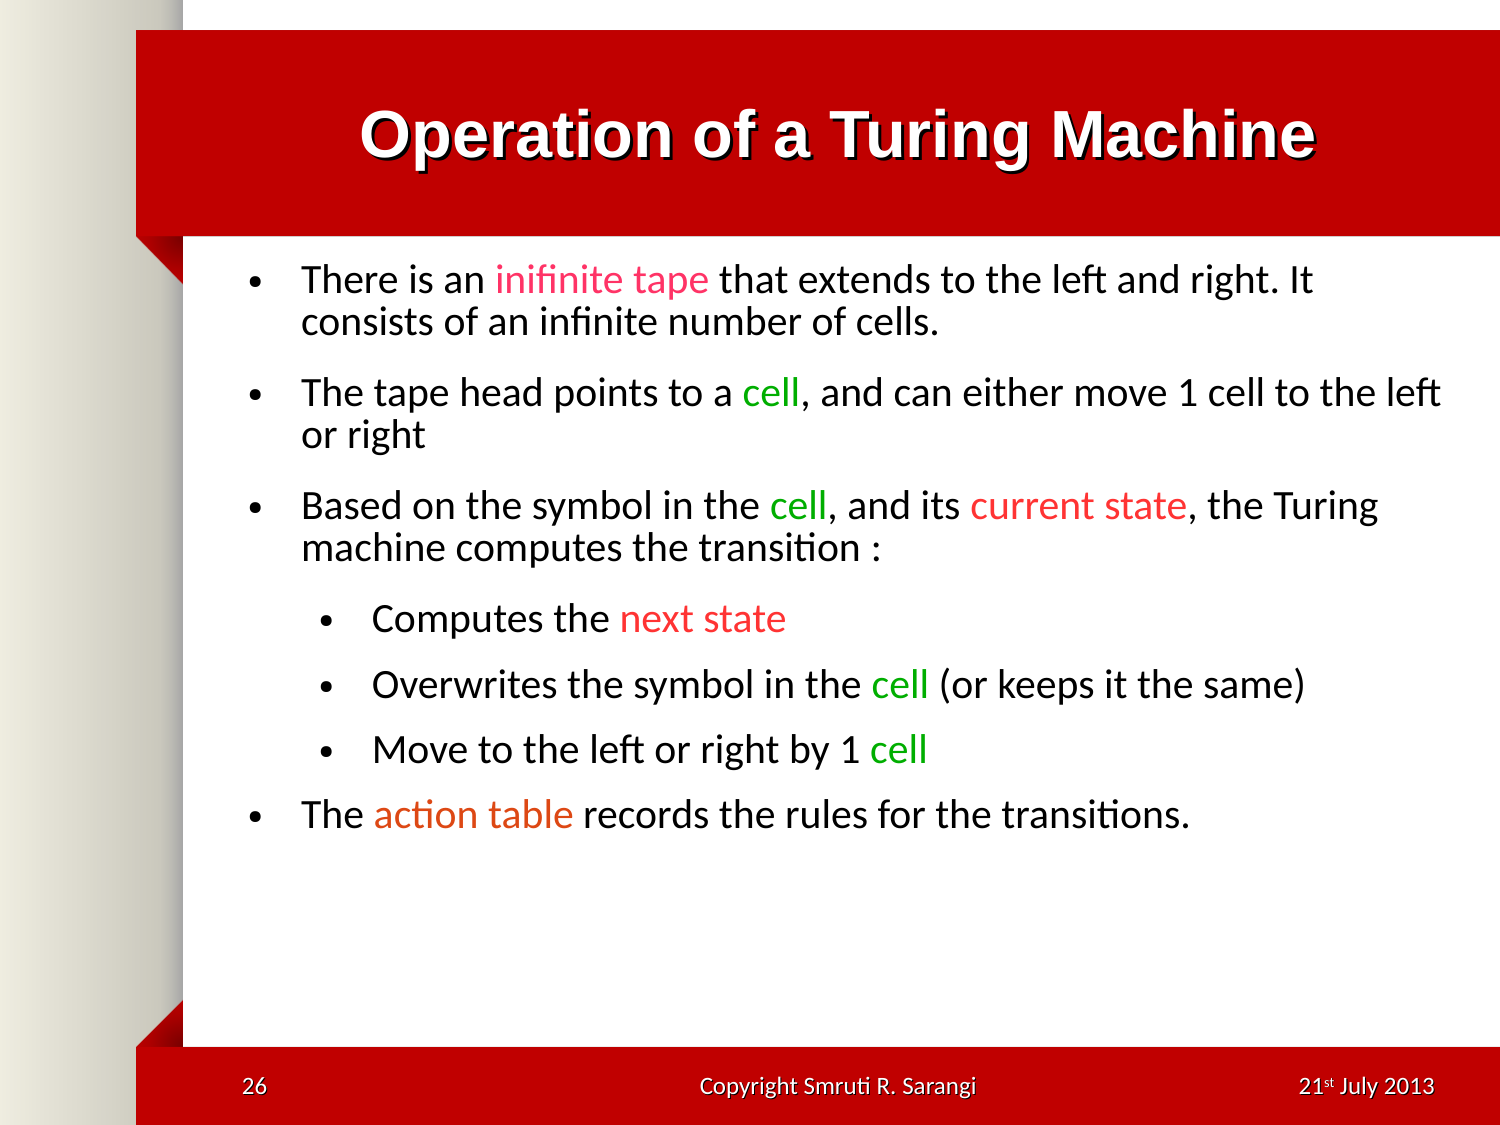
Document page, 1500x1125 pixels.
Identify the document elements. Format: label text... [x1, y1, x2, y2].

list There is an inifinite tape that extends to the left and right. It consists of an infinite number of cells. The tape head points to a cell, and can either move 1 cell to the left or right Based on the symbol in the cell, and its current state, the Turing machine computes the transition : Computes the next state Overwrites the symbol in the cell (or keeps it the same) Move to the left or right by 1 cell The action table records the rules for the transitions. [230, 262, 1447, 1005]
picture [0, 0, 1500, 1125]
title Operation of a Turing Machine [230, 57, 1447, 211]
